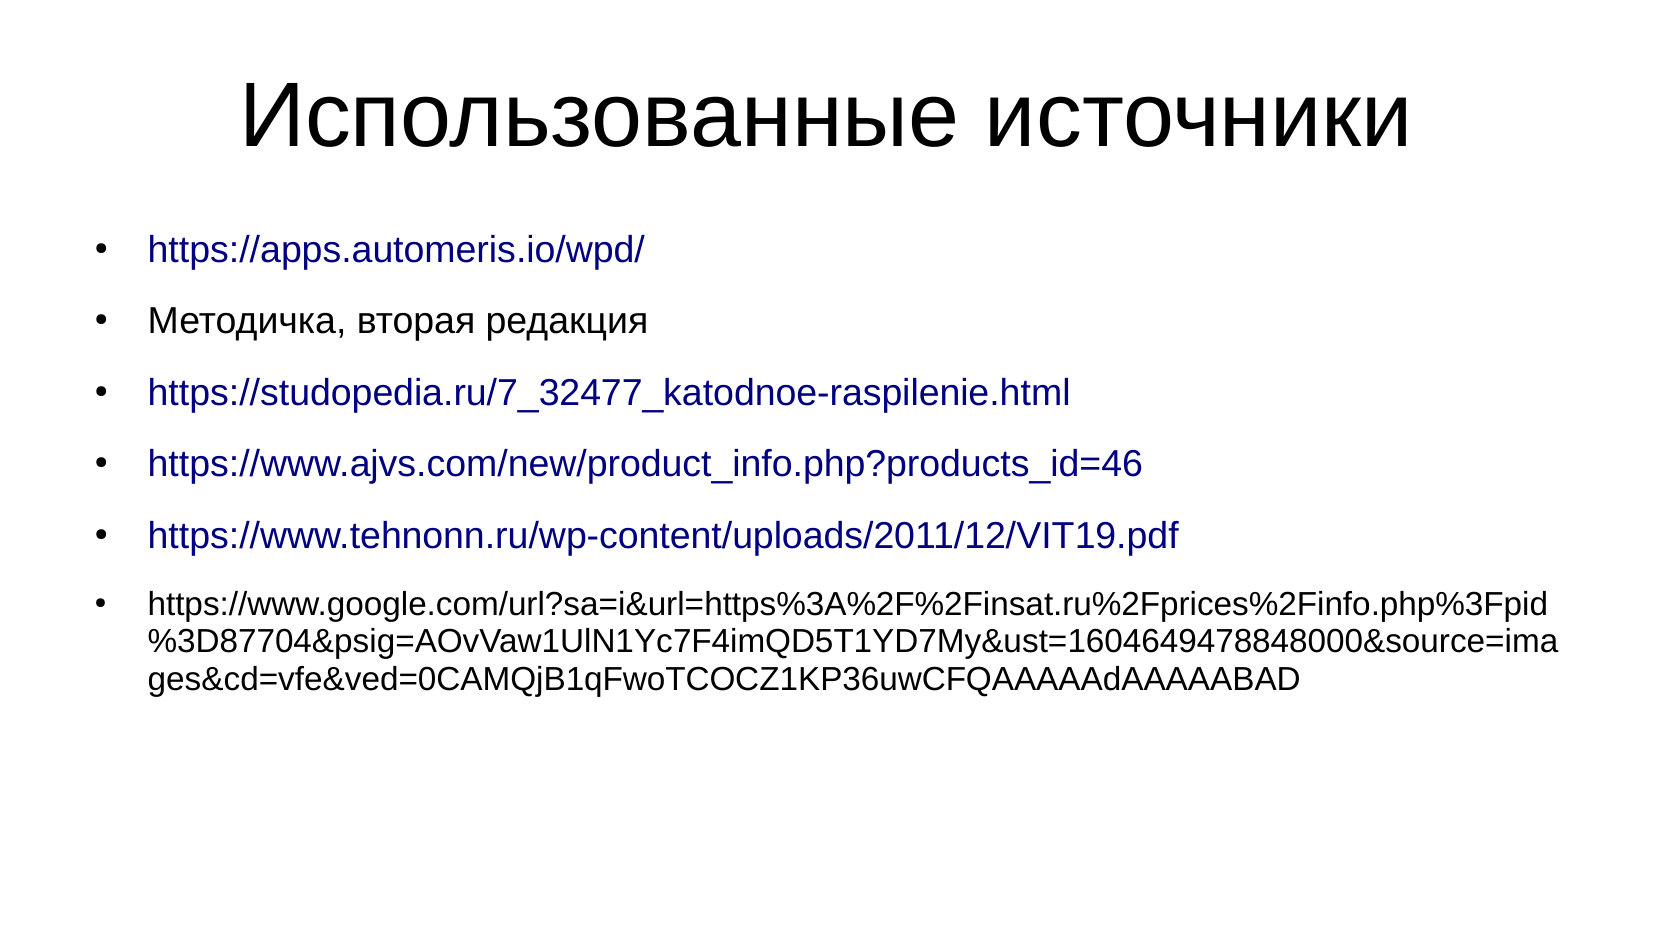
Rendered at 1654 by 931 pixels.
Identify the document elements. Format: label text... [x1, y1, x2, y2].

list https://apps.automeris.io/wpd/ Методичка, вторая редакция https://studopedia.ru/7_32477_katodnoe-raspilenie.html https://www.ajvs.com/new/product_info.php?products_id=46 https://www.tehnonn.ru/wp-content/uploads/2011/12/VIT19.pdf https://www.google.com/url?sa=i&url=https%3A%2F%2Finsat.ru%2Fprices%2Finfo.php%3Fpid%3D87704&psig=AOvVaw1UlN1Yc7F4imQD5T1YD7My&ust=1604649478848000&source=images&cd=vfe&ved=0CAMQjB1qFwoTCOCZ1KP36uwCFQAAAAAdAAAAABAD [76, 228, 1565, 768]
title Использованные источники [82, 37, 1571, 193]
